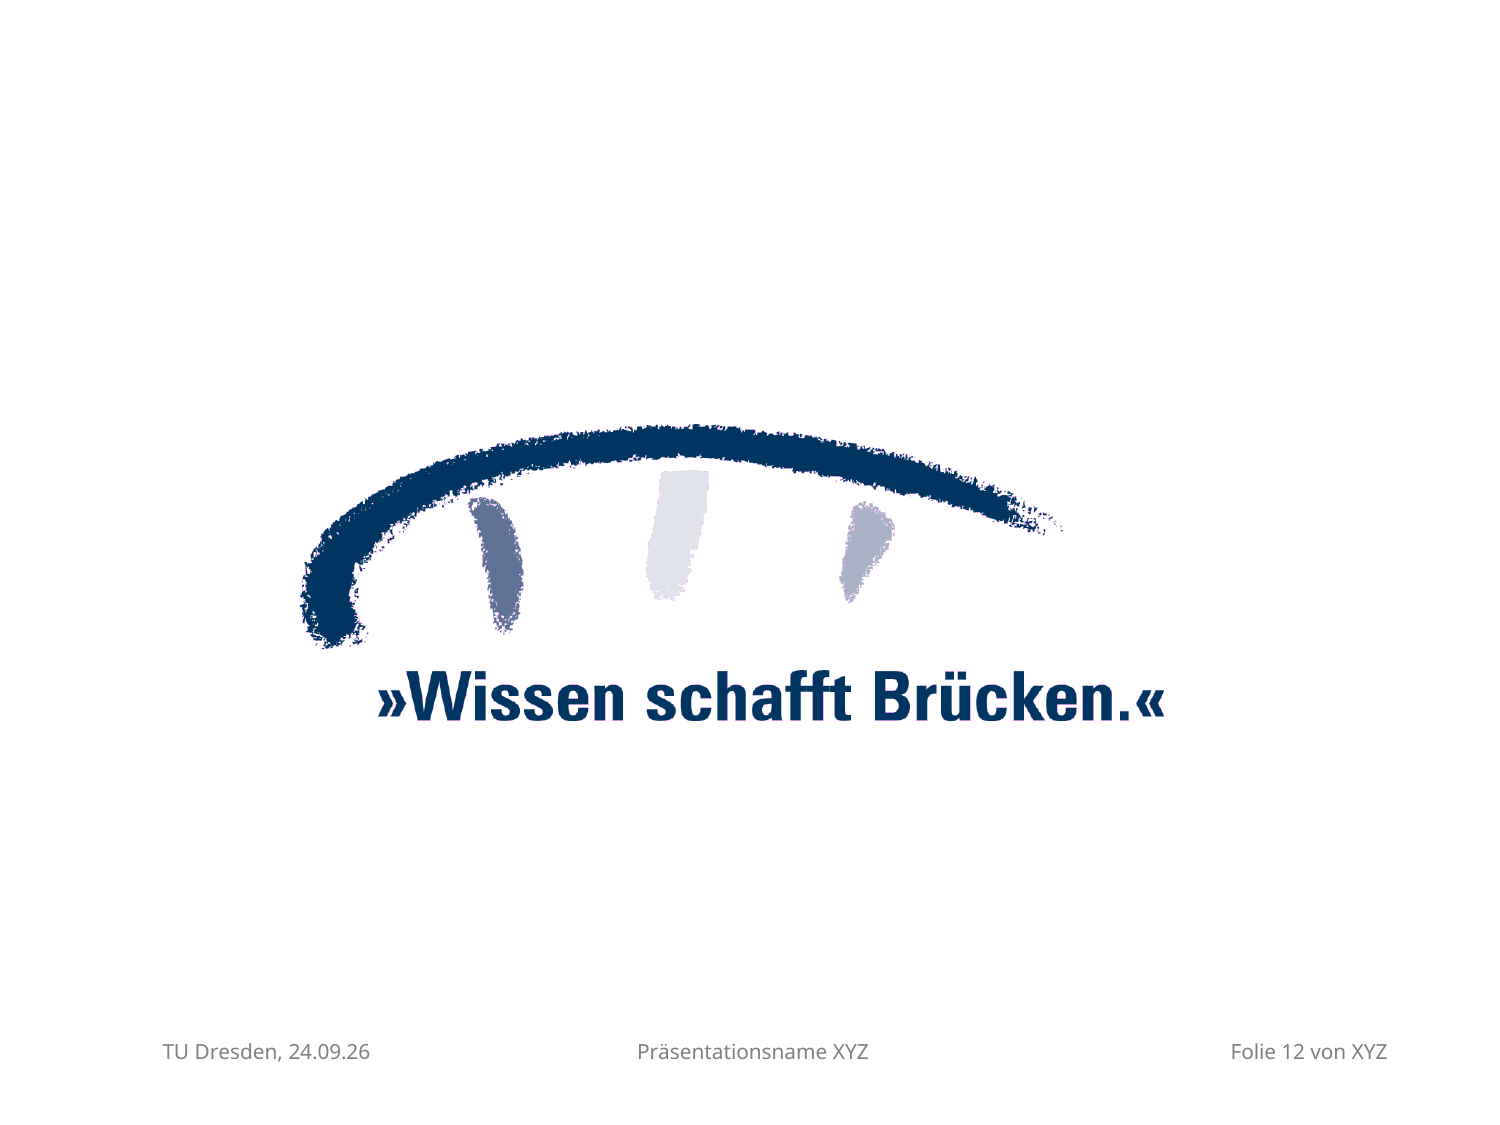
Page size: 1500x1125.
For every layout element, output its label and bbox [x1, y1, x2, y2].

picture [300, 424, 1164, 721]
